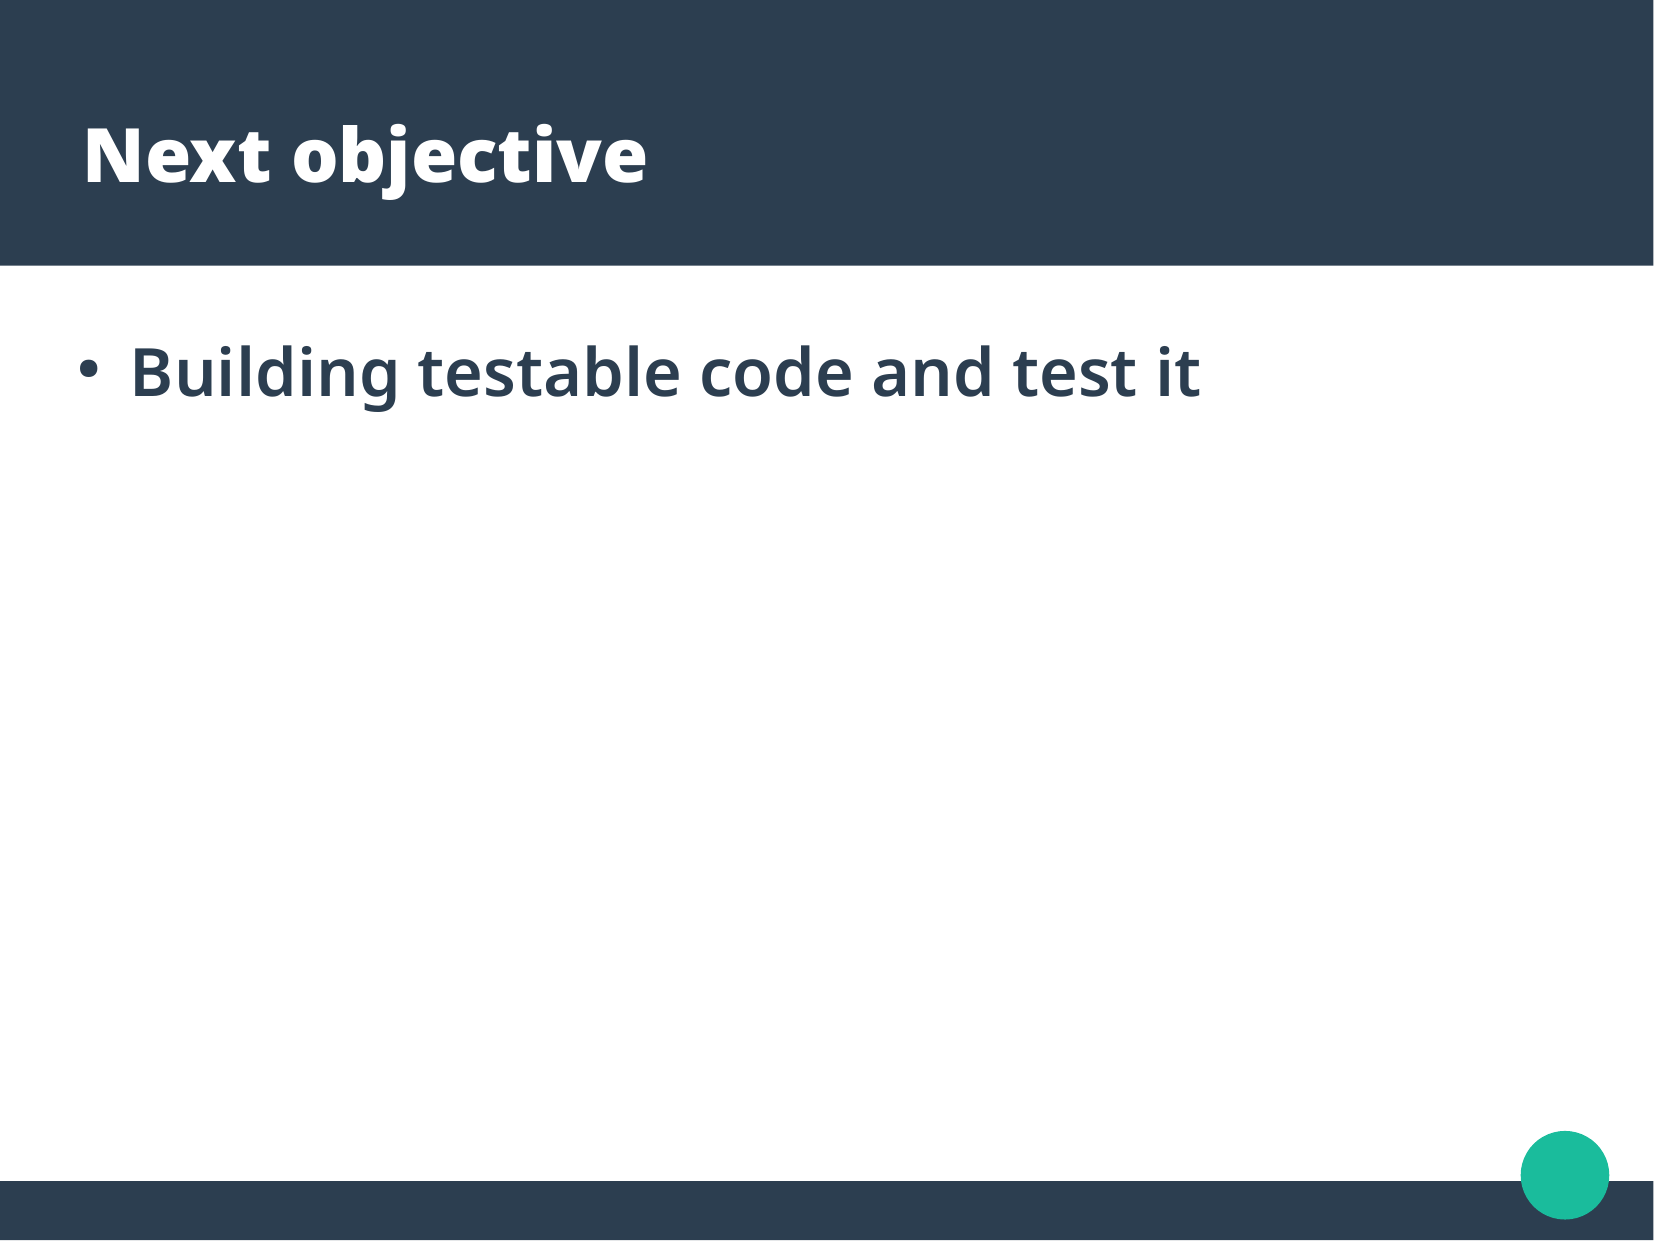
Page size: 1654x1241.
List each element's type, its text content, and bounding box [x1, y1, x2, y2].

list Building testable code and test it [59, 324, 1595, 1152]
title Next objective [82, 49, 1571, 257]
